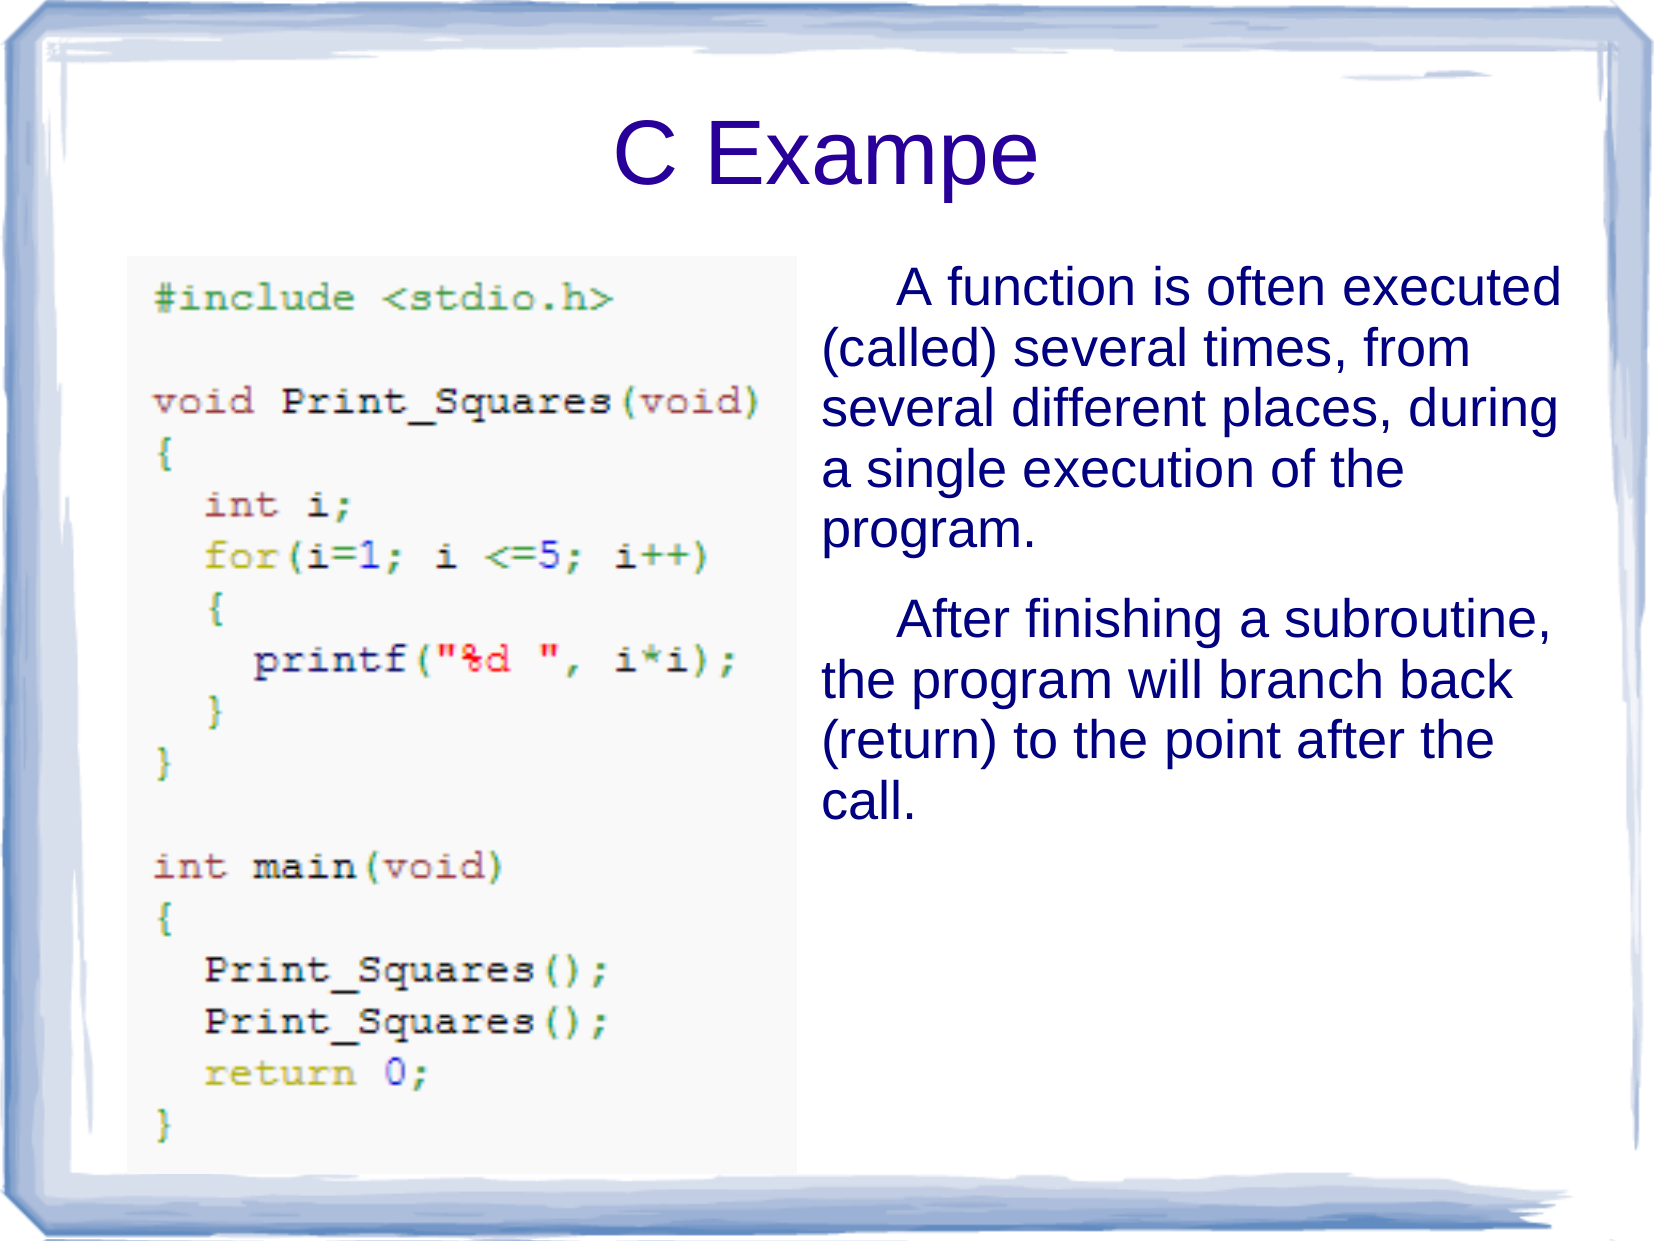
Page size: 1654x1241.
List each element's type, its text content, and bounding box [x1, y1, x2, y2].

picture [0, 0, 1654, 1241]
list A function is often executed (called) several times, from several different places, during a single execution of the program. After finishing a subroutine, the program will branch back (return) to the point after the call. [821, 256, 1571, 1097]
title C Exampe [82, 49, 1571, 257]
